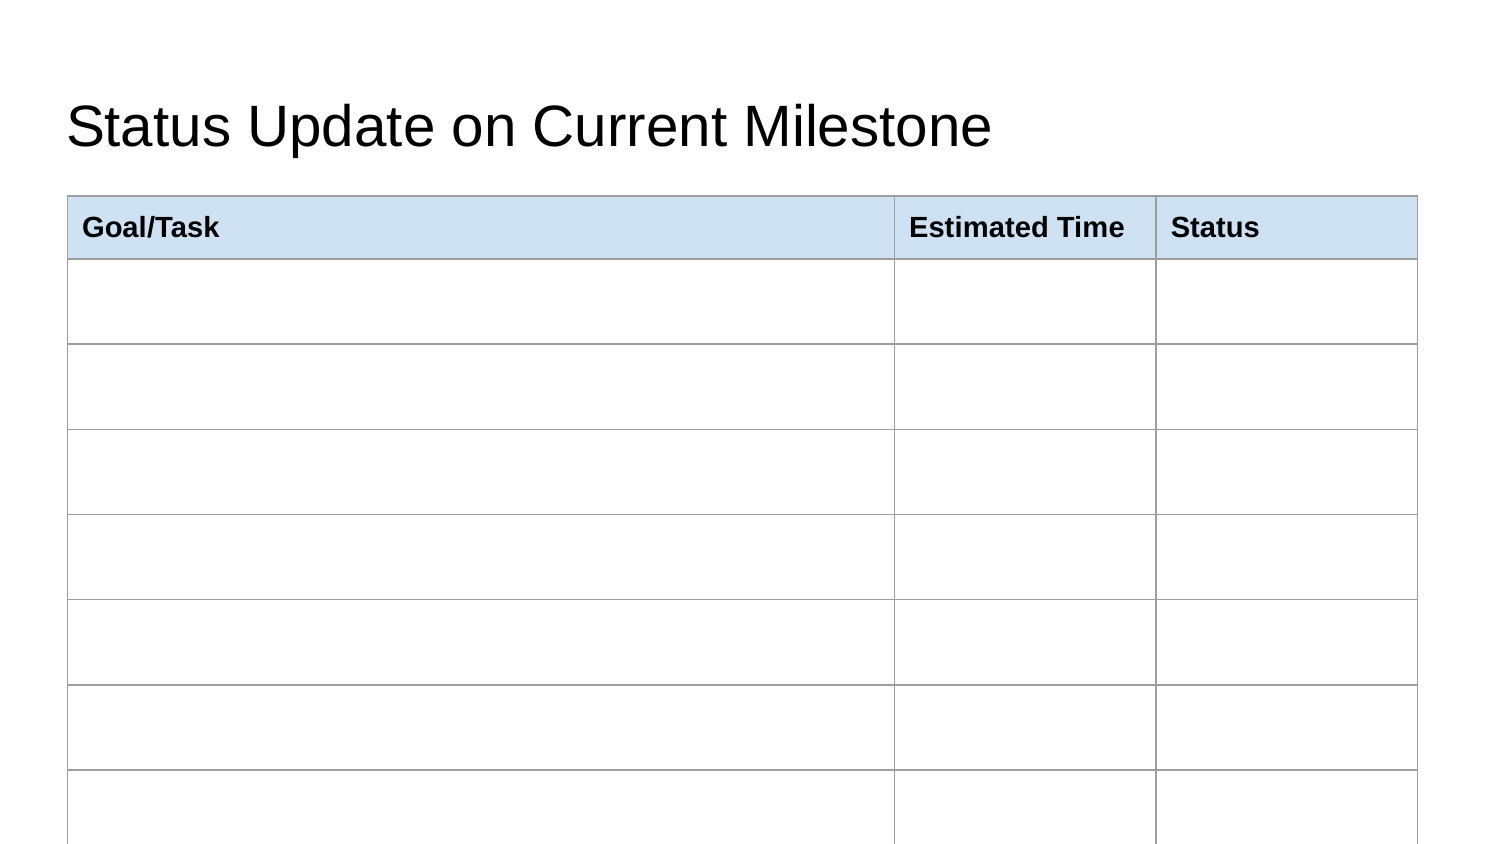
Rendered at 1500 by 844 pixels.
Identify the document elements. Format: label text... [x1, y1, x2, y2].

table_cell [895, 430, 1155, 514]
table_cell [895, 771, 1155, 844]
table_cell [68, 686, 894, 769]
table_cell [895, 260, 1155, 343]
table_header Status [1157, 197, 1417, 258]
table_cell [1157, 600, 1417, 684]
title Status Update on Current Milestone [51, 72, 1449, 167]
table_header Goal/Task [68, 197, 894, 258]
table_cell [1157, 515, 1417, 599]
table_cell [68, 345, 894, 429]
table_cell [68, 430, 894, 514]
table_cell [68, 260, 894, 343]
table_cell [1157, 345, 1417, 429]
table_cell [1157, 260, 1417, 343]
table_cell [68, 600, 894, 684]
table_header Estimated Time [895, 197, 1155, 258]
table_cell [1157, 430, 1417, 514]
table_cell [895, 345, 1155, 429]
table_cell [895, 600, 1155, 684]
table_cell [895, 686, 1155, 769]
table_cell [1157, 686, 1417, 769]
table_cell [68, 515, 894, 599]
table_cell [68, 771, 894, 844]
table_cell [895, 515, 1155, 599]
table_cell [1157, 771, 1417, 844]
